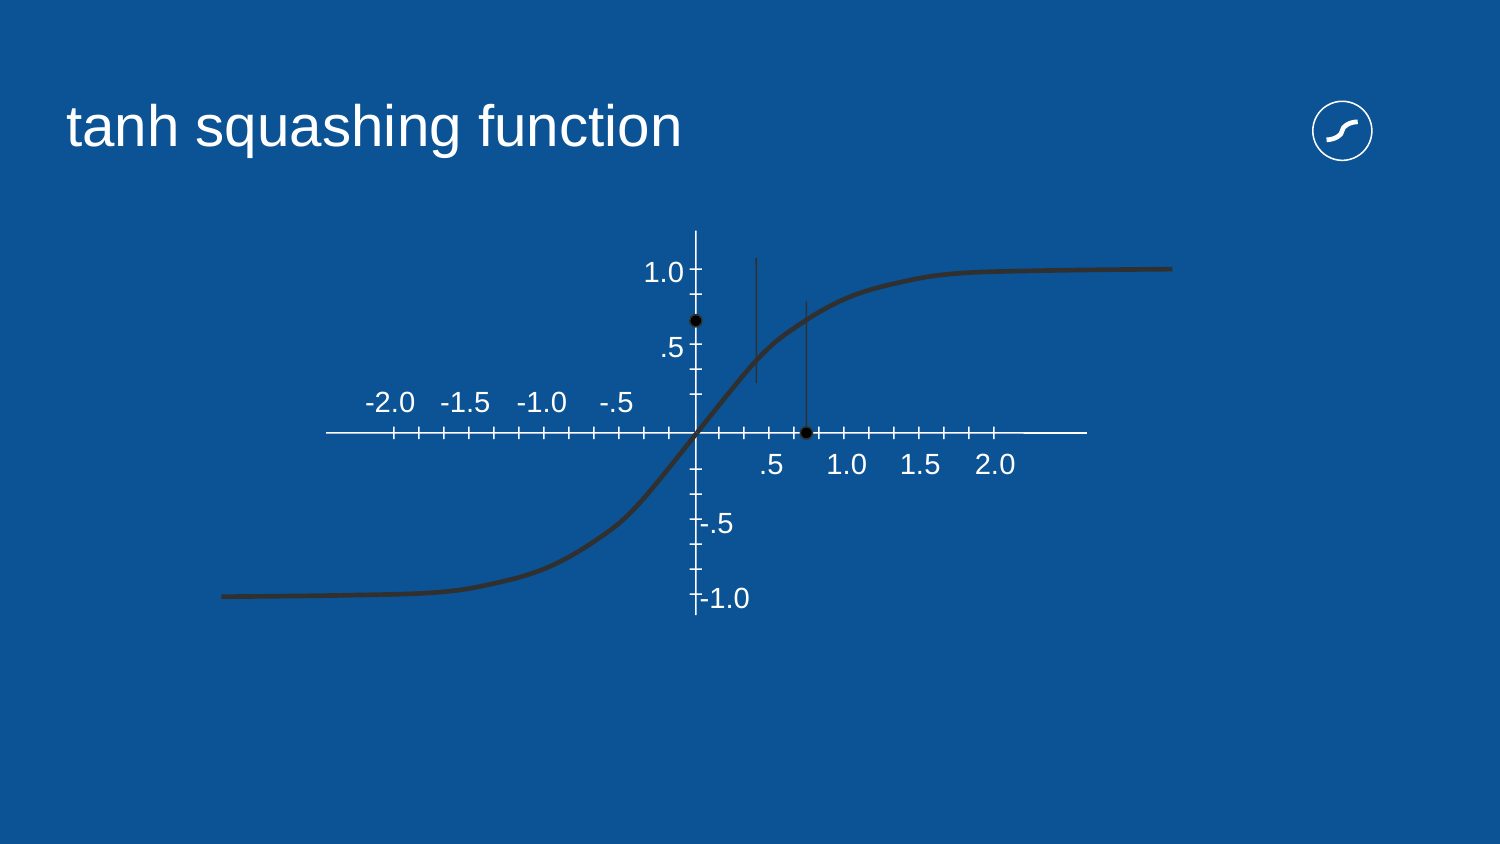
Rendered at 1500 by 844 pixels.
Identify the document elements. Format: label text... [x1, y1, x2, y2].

text_box 1.0 [799, 430, 876, 490]
text_box -1.5 [431, 368, 506, 428]
text_box -.5 [564, 368, 649, 428]
text_box 1.0 [614, 238, 700, 298]
title tanh squashing function [51, 72, 1449, 167]
text_box -1.0 [506, 368, 564, 428]
text_box [689, 314, 702, 327]
text_box -1.0 [684, 564, 769, 624]
text_box -.5 [684, 489, 769, 549]
text_box -2.0 [346, 368, 431, 428]
text_box -1.0 [554, 394, 562, 410]
text_box .5 [614, 313, 700, 373]
text_box .5 [714, 430, 799, 490]
text_box [800, 427, 813, 440]
text_box 1.5 [876, 430, 951, 490]
text_box 2.0 [951, 430, 1031, 490]
